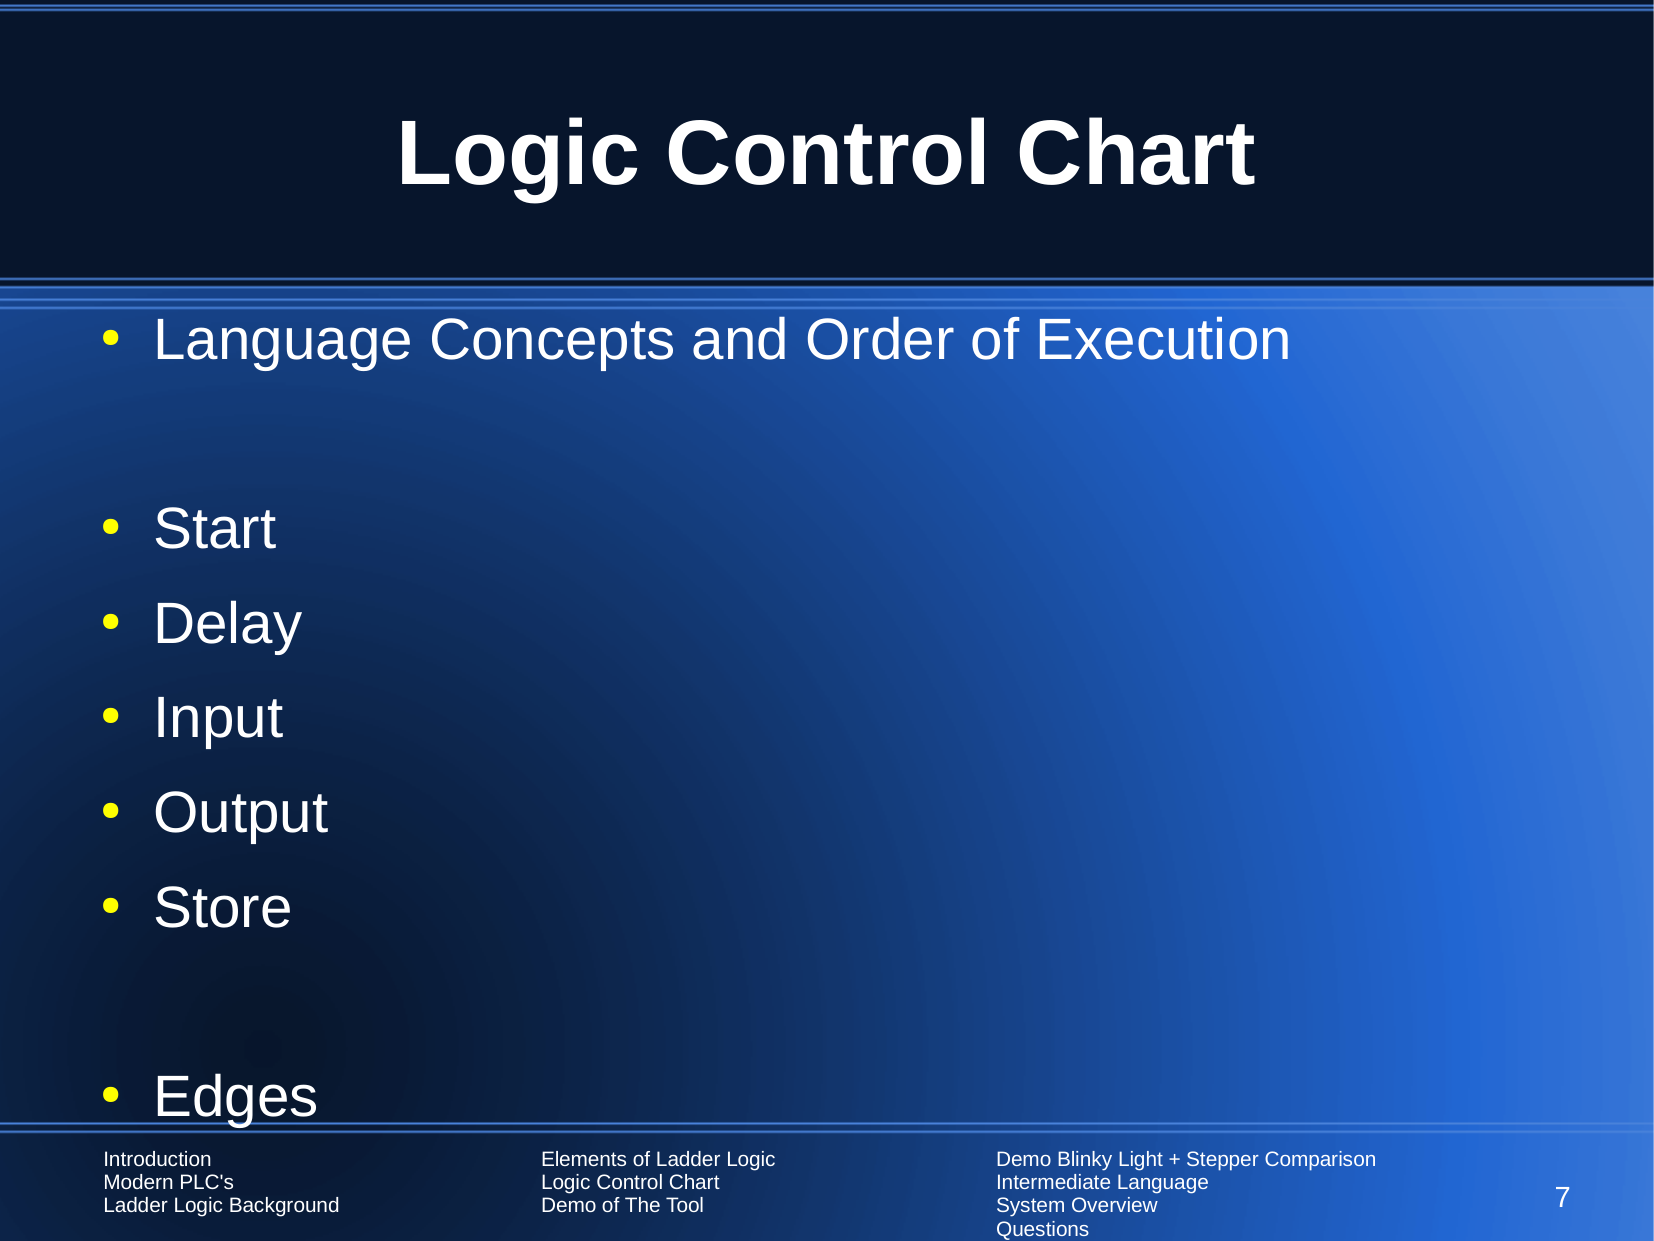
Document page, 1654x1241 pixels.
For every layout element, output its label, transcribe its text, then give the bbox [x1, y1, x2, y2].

picture [0, 0, 1654, 1241]
list Language Concepts and Order of Execution Start Delay Input Output Store Edges [82, 307, 1571, 1127]
title Logic Control Chart [82, 56, 1571, 250]
